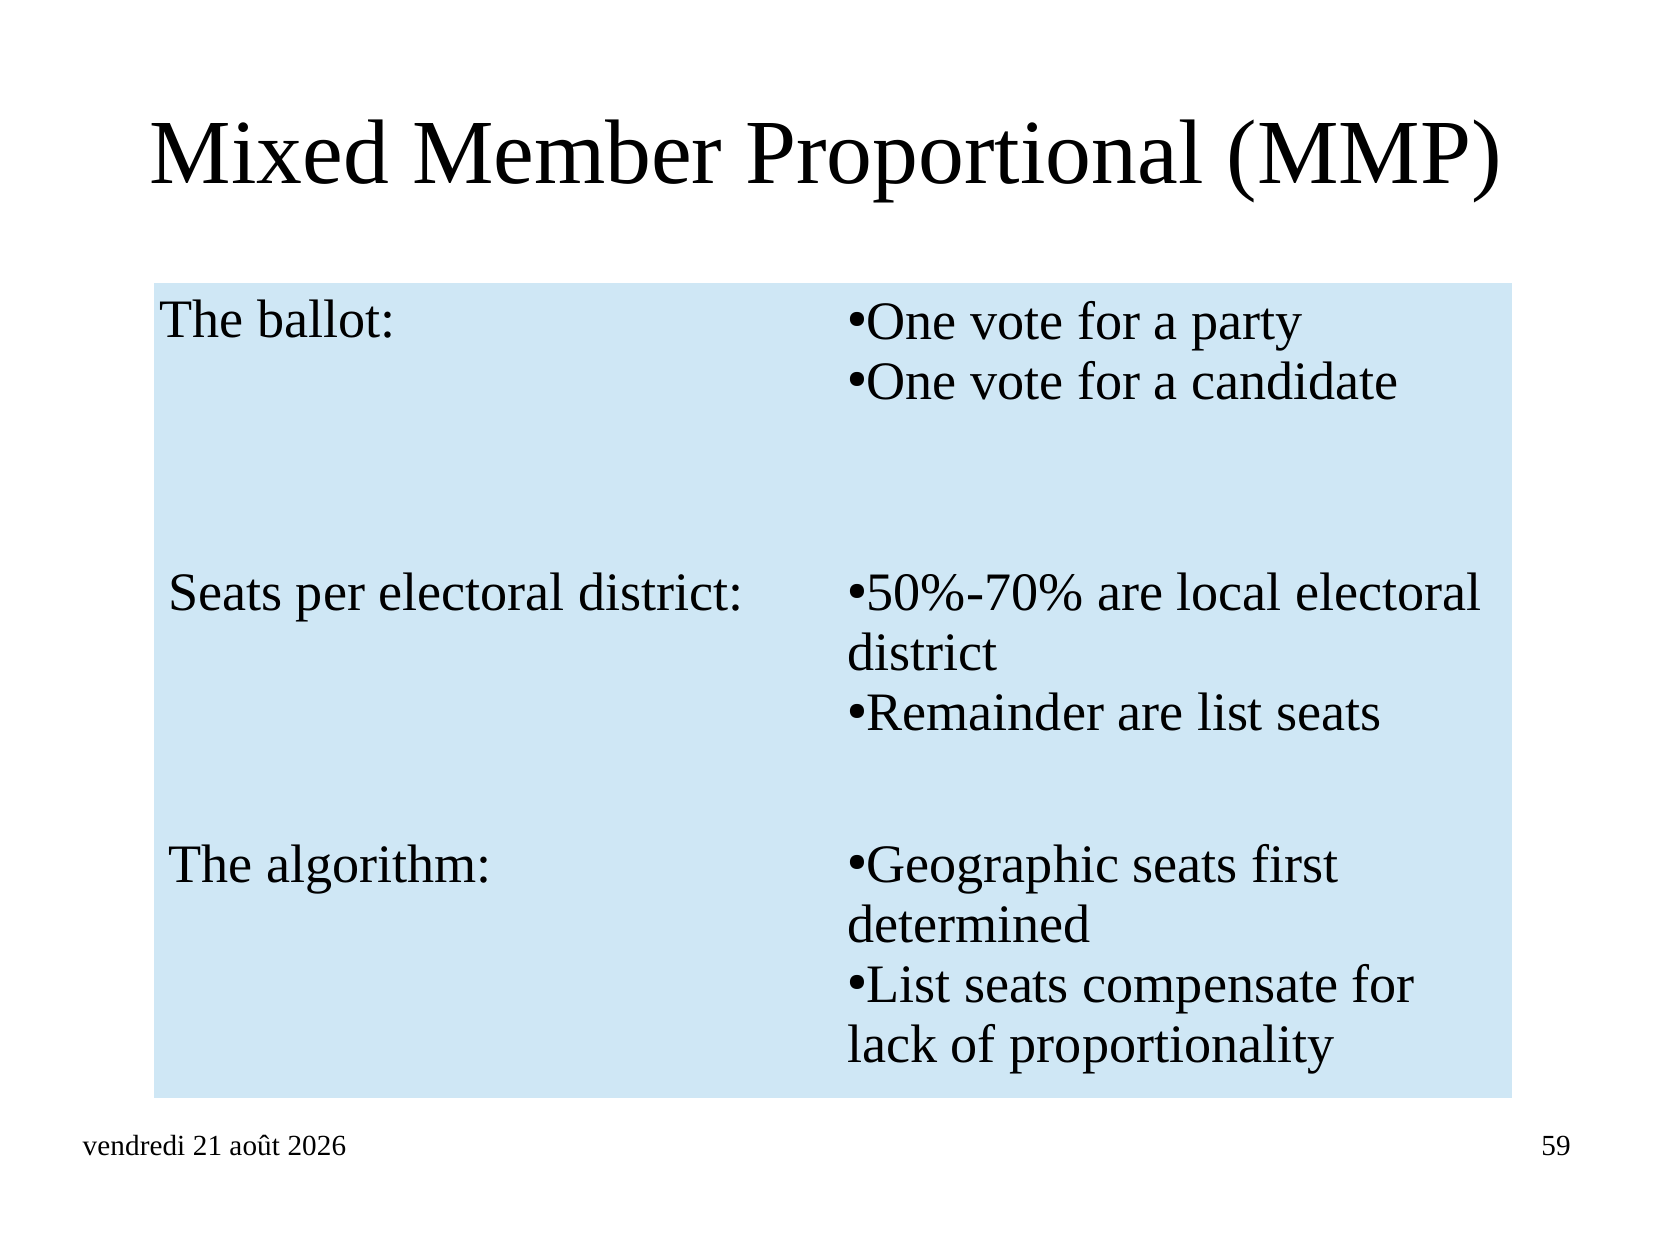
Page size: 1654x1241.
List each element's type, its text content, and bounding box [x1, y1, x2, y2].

table_cell 50%-70% are local electoral district Remainder are list seats [833, 555, 1512, 827]
table_cell The algorithm: [154, 827, 833, 1098]
table_header One vote for a party One vote for a candidate [833, 283, 1512, 555]
table_header The ballot: [154, 283, 833, 555]
title Mixed Member Proportional (MMP) [82, 56, 1571, 250]
table_cell Geographic seats first determined List seats compensate for lack of proportionality [833, 827, 1512, 1098]
table_cell Seats per electoral district: [154, 555, 833, 827]
